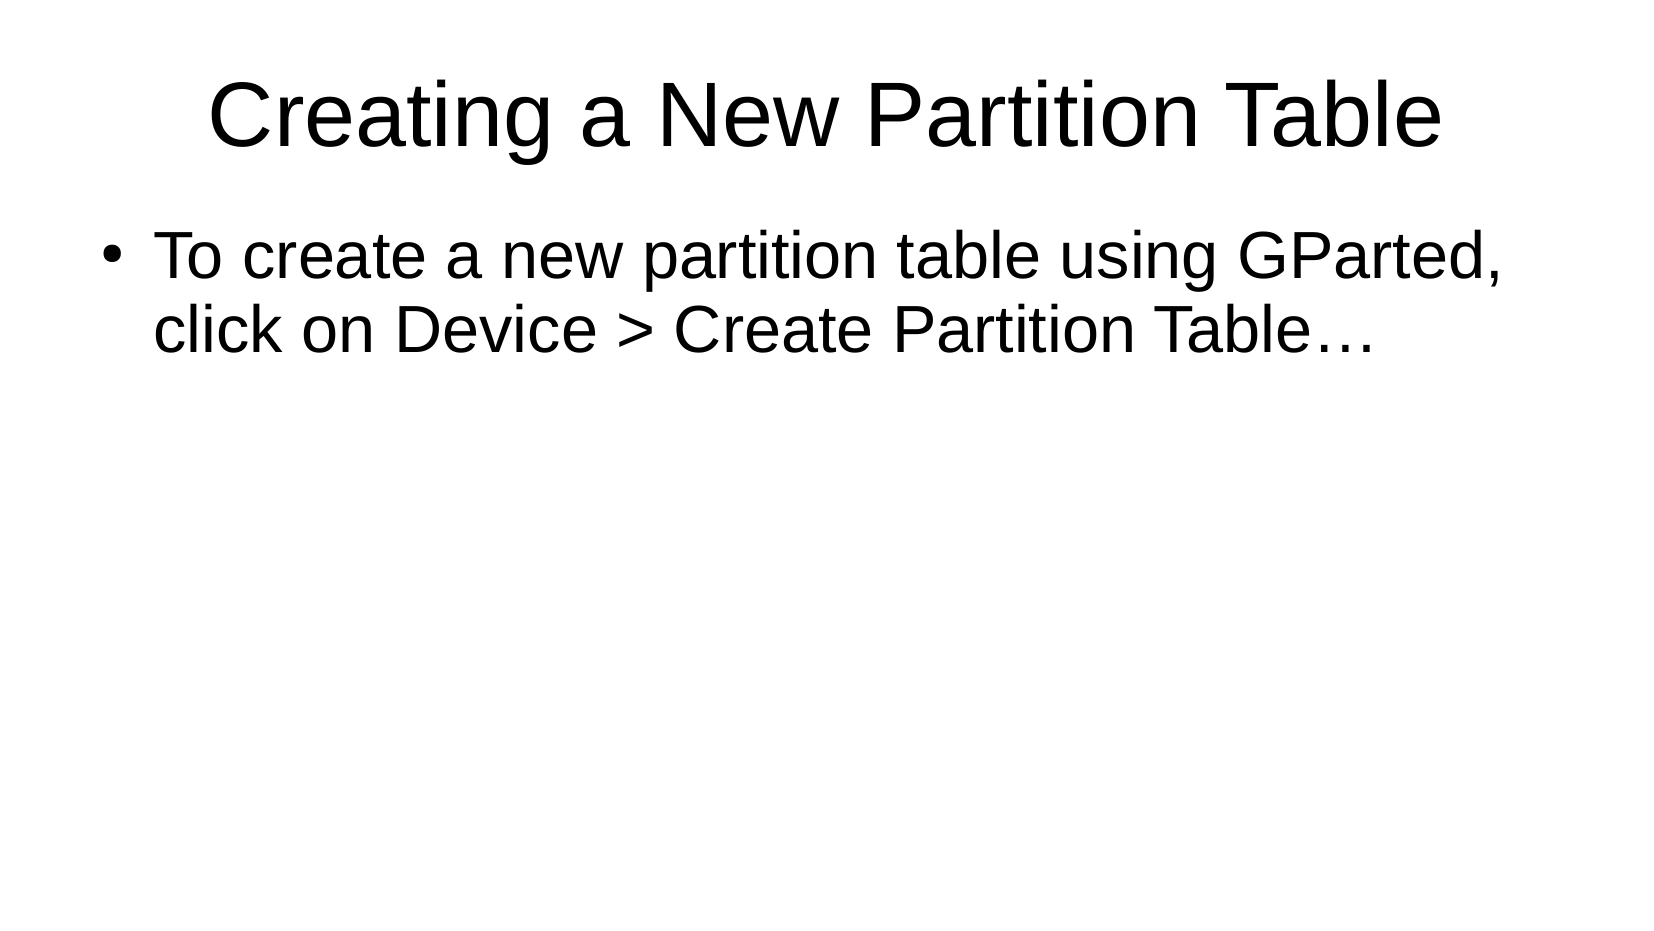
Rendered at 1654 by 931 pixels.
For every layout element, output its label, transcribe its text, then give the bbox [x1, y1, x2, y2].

title Creating a New Partition Table [82, 37, 1571, 193]
list To create a new partition table using GParted, click on Device > Create Partition Table… [82, 217, 1571, 758]
